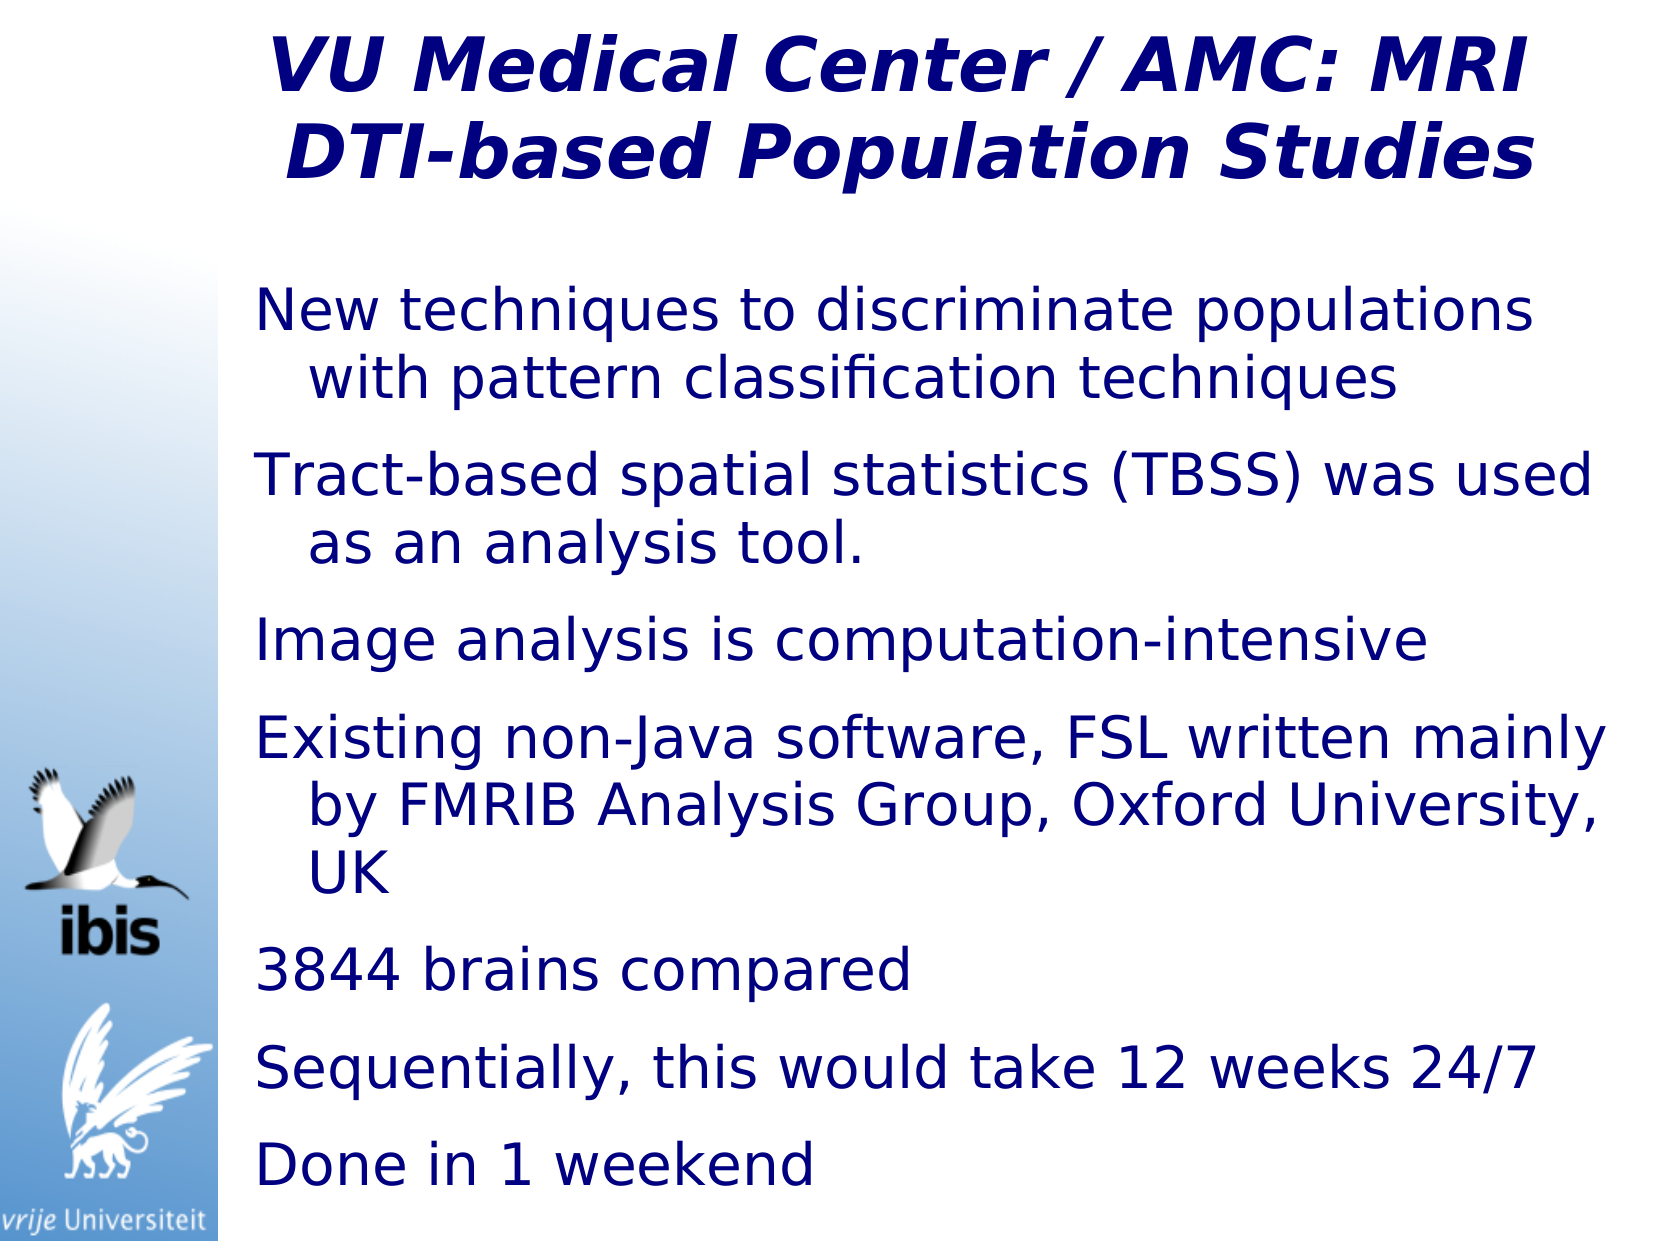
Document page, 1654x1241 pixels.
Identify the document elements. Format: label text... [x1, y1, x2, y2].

list New techniques to discriminate populations with pattern classification techniques Tract-based spatial statistics (TBSS) was used as an analysis tool. Image analysis is computation-intensive Existing non-Java software, FSL written mainly by FMRIB Analysis Group, Oxford University, UK 3844 brains compared Sequentially, this would take 12 weeks 24/7 Done in 1 weekend [236, 276, 1654, 1200]
picture [0, 0, 218, 1241]
title VU Medical Center / AMC: MRI DTI-based Population Studies [88, 5, 1654, 214]
